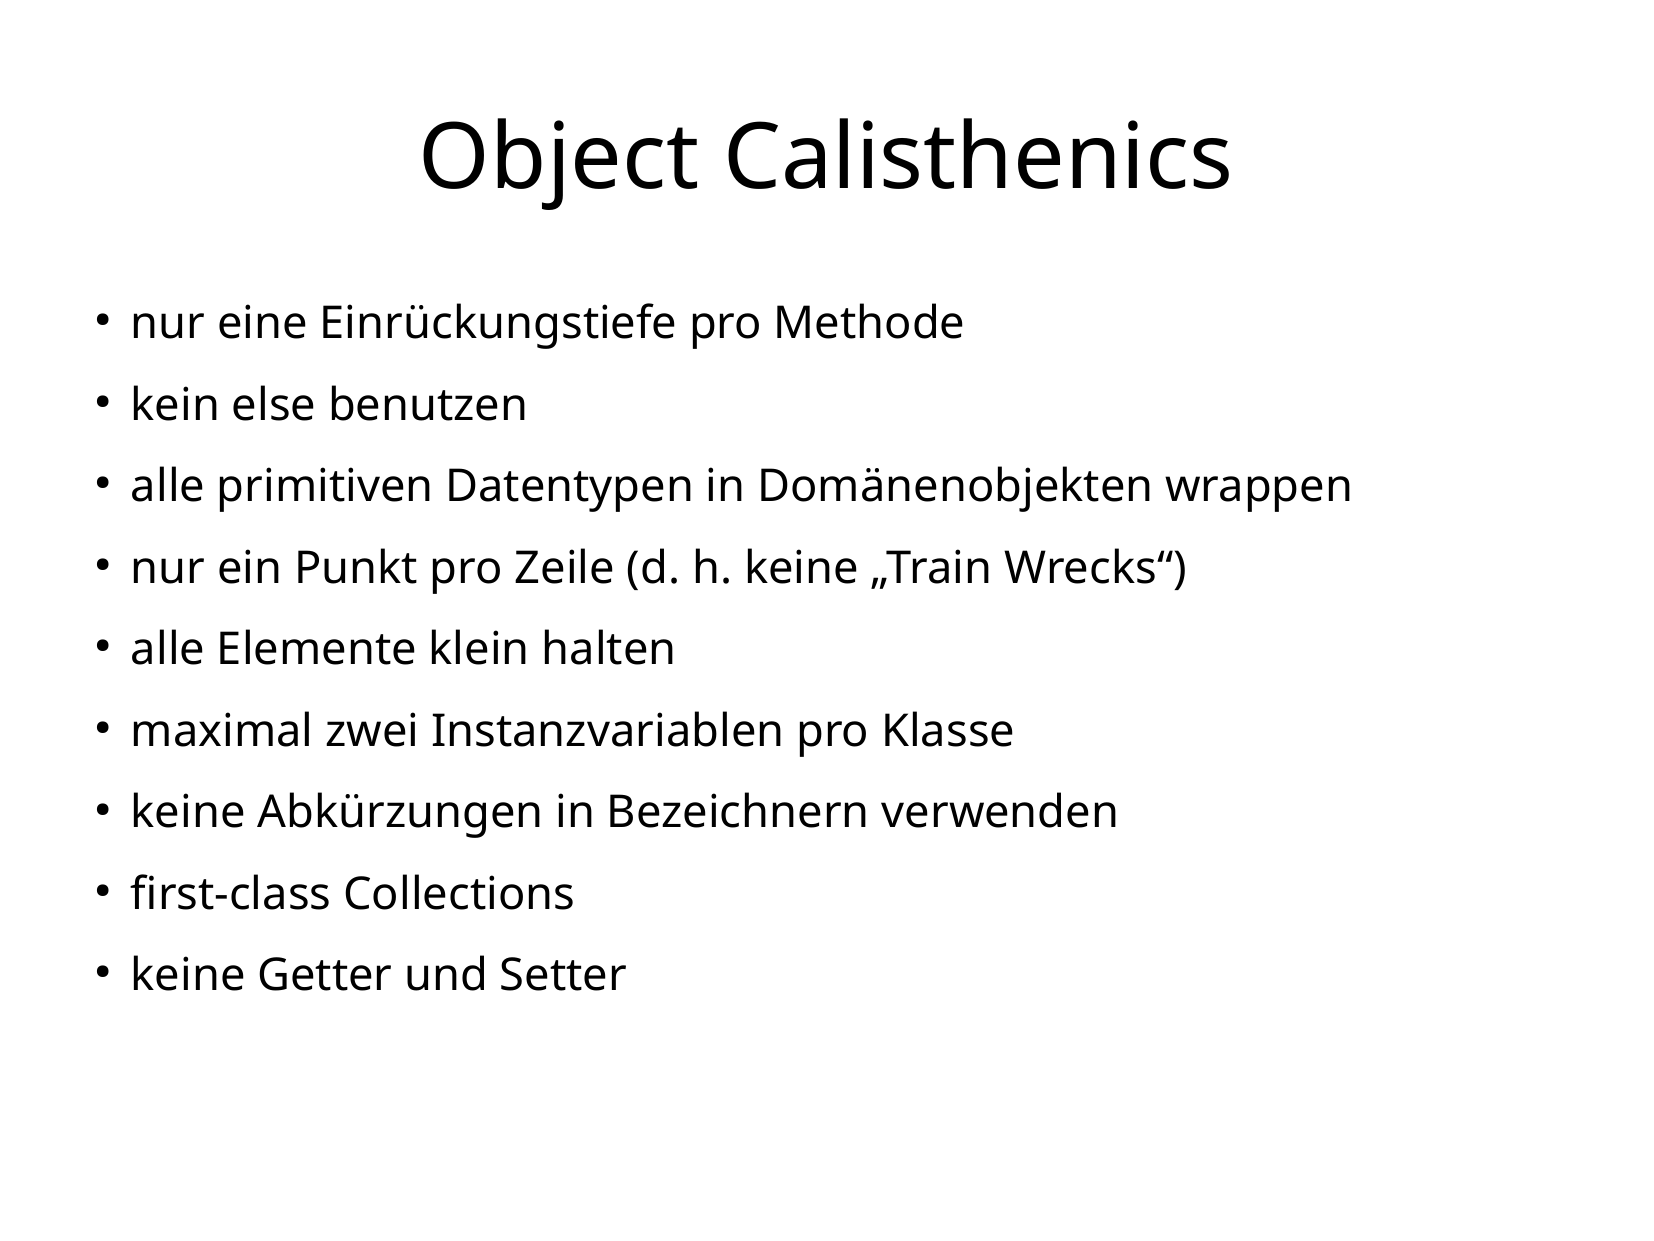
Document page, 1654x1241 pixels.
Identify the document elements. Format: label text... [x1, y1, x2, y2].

title Object Calisthenics [82, 45, 1571, 261]
list nur eine Einrückungstiefe pro Methode kein else benutzen alle primitiven Datentypen in Domänenobjekten wrappen nur ein Punkt pro Zeile (d. h. keine „Train Wrecks“) alle Elemente klein halten maximal zwei Instanzvariablen pro Klasse keine Abkürzungen in Bezeichnern verwenden first-class Collections keine Getter und Setter [82, 290, 1571, 1010]
